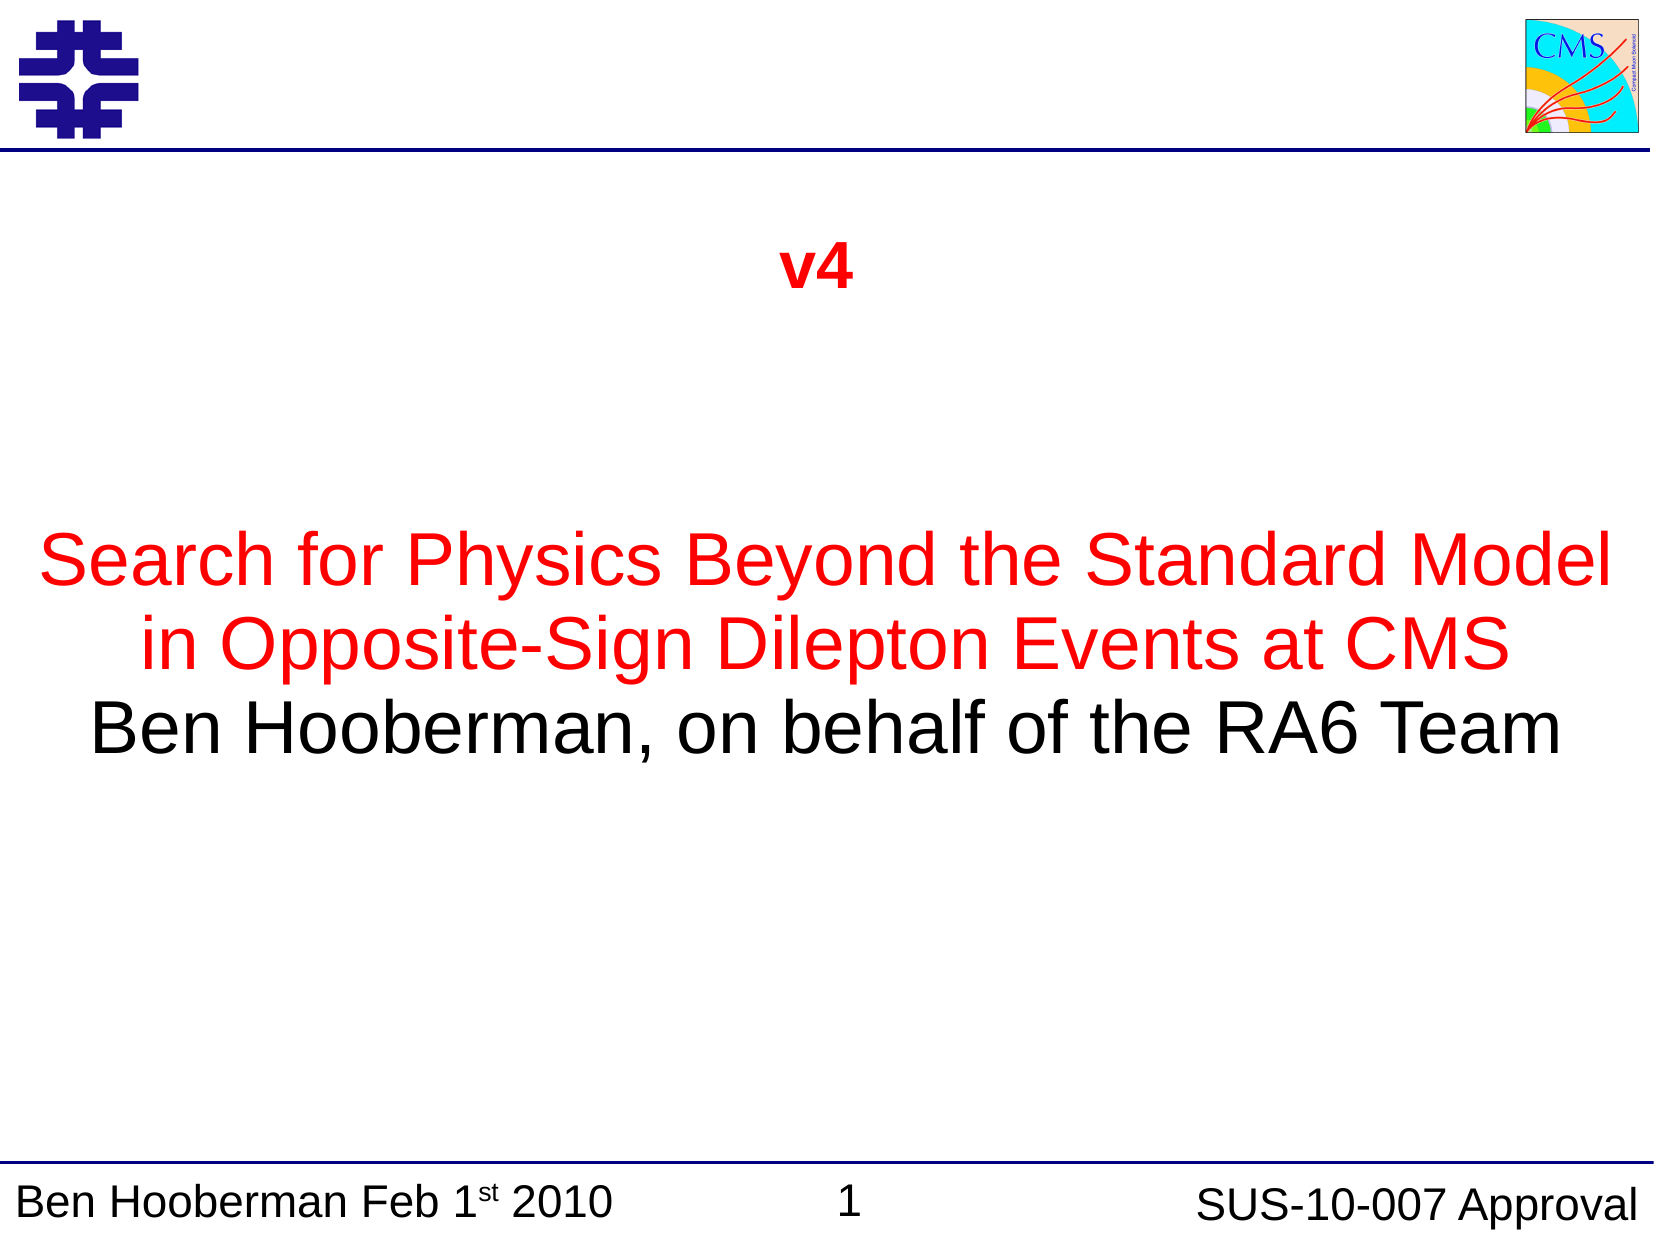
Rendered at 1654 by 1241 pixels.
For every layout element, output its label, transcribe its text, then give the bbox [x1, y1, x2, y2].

text_box v4 [764, 220, 1357, 322]
picture [19, 19, 139, 139]
title Search for Physics Beyond the Standard Model in Opposite-Sign Dilepton Events at CMS Ben Hooberman, on behalf of the RA6 Team [0, 441, 1654, 845]
picture [1525, 19, 1639, 133]
